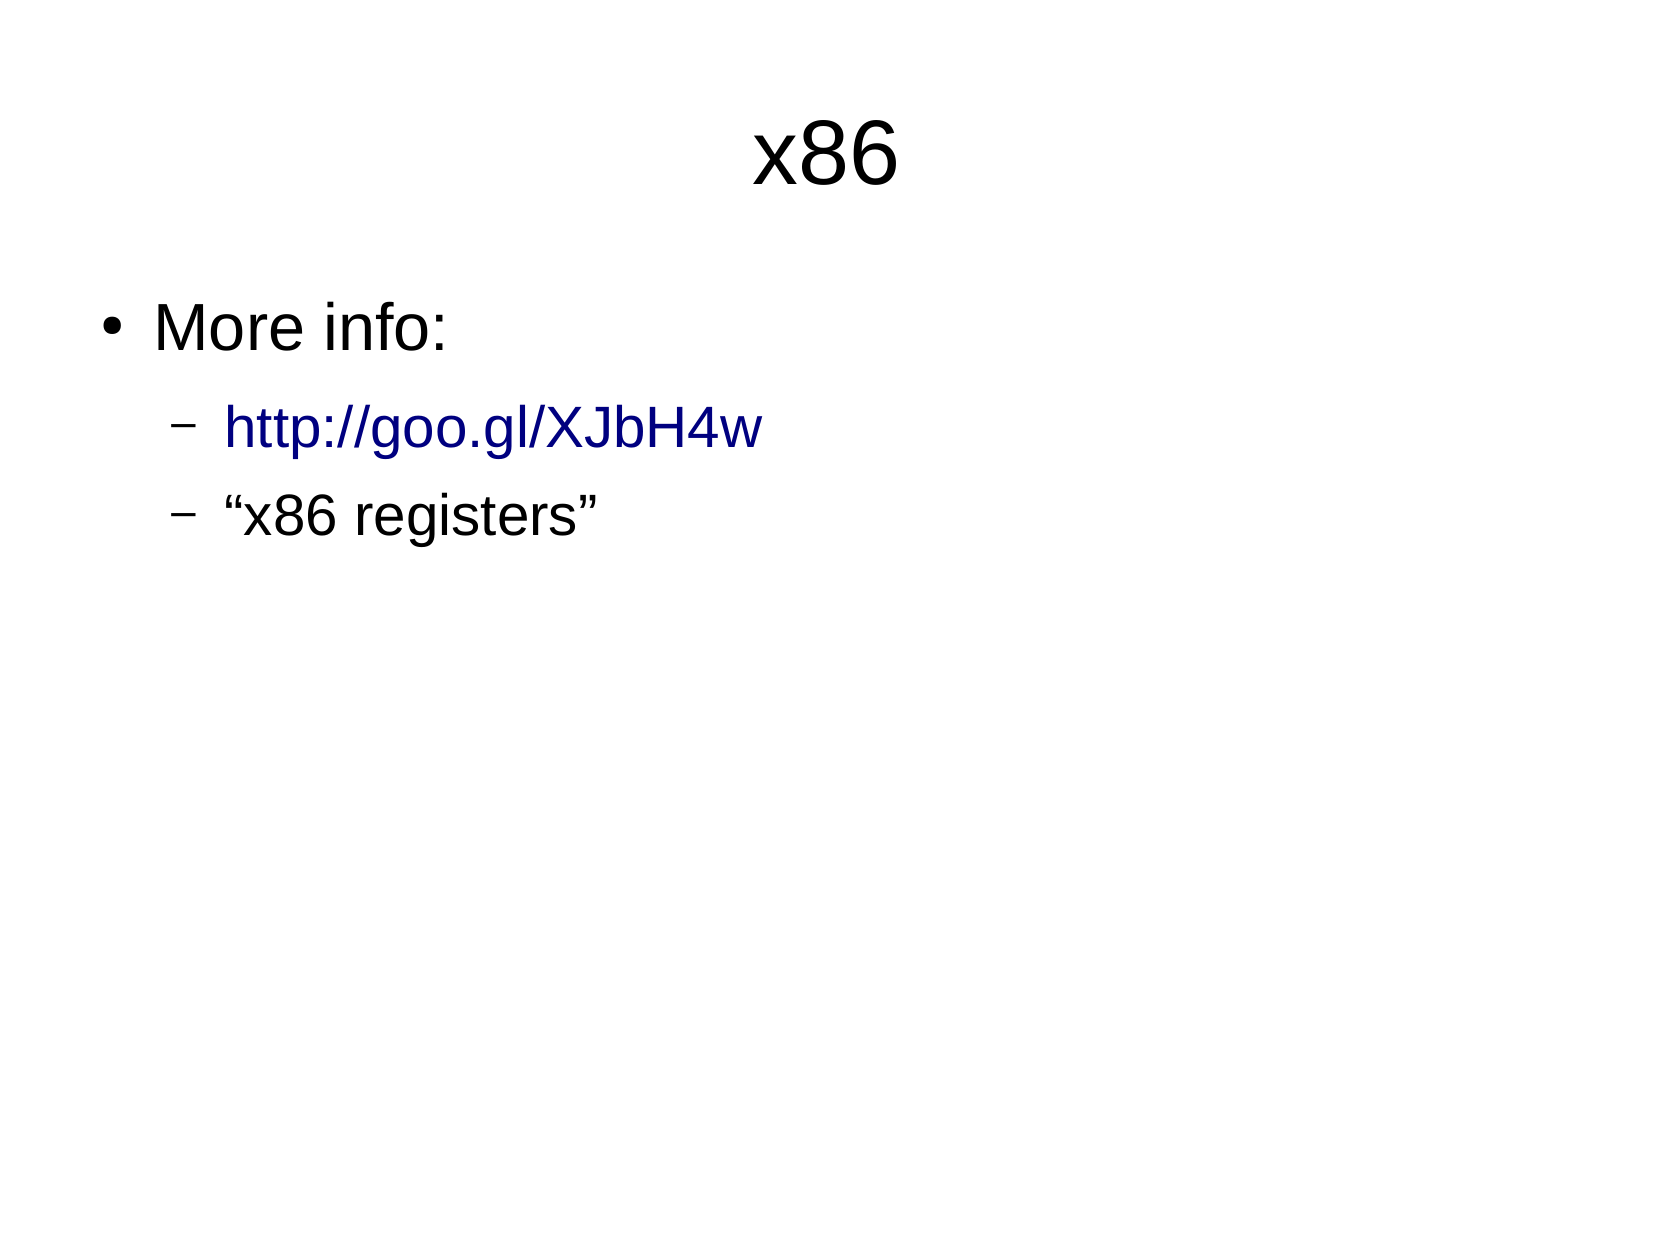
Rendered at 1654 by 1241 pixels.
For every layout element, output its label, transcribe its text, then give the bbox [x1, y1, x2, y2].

list More info: http://goo.gl/XJbH4w “x86 registers” [82, 290, 1571, 1010]
title x86 [82, 49, 1571, 257]
